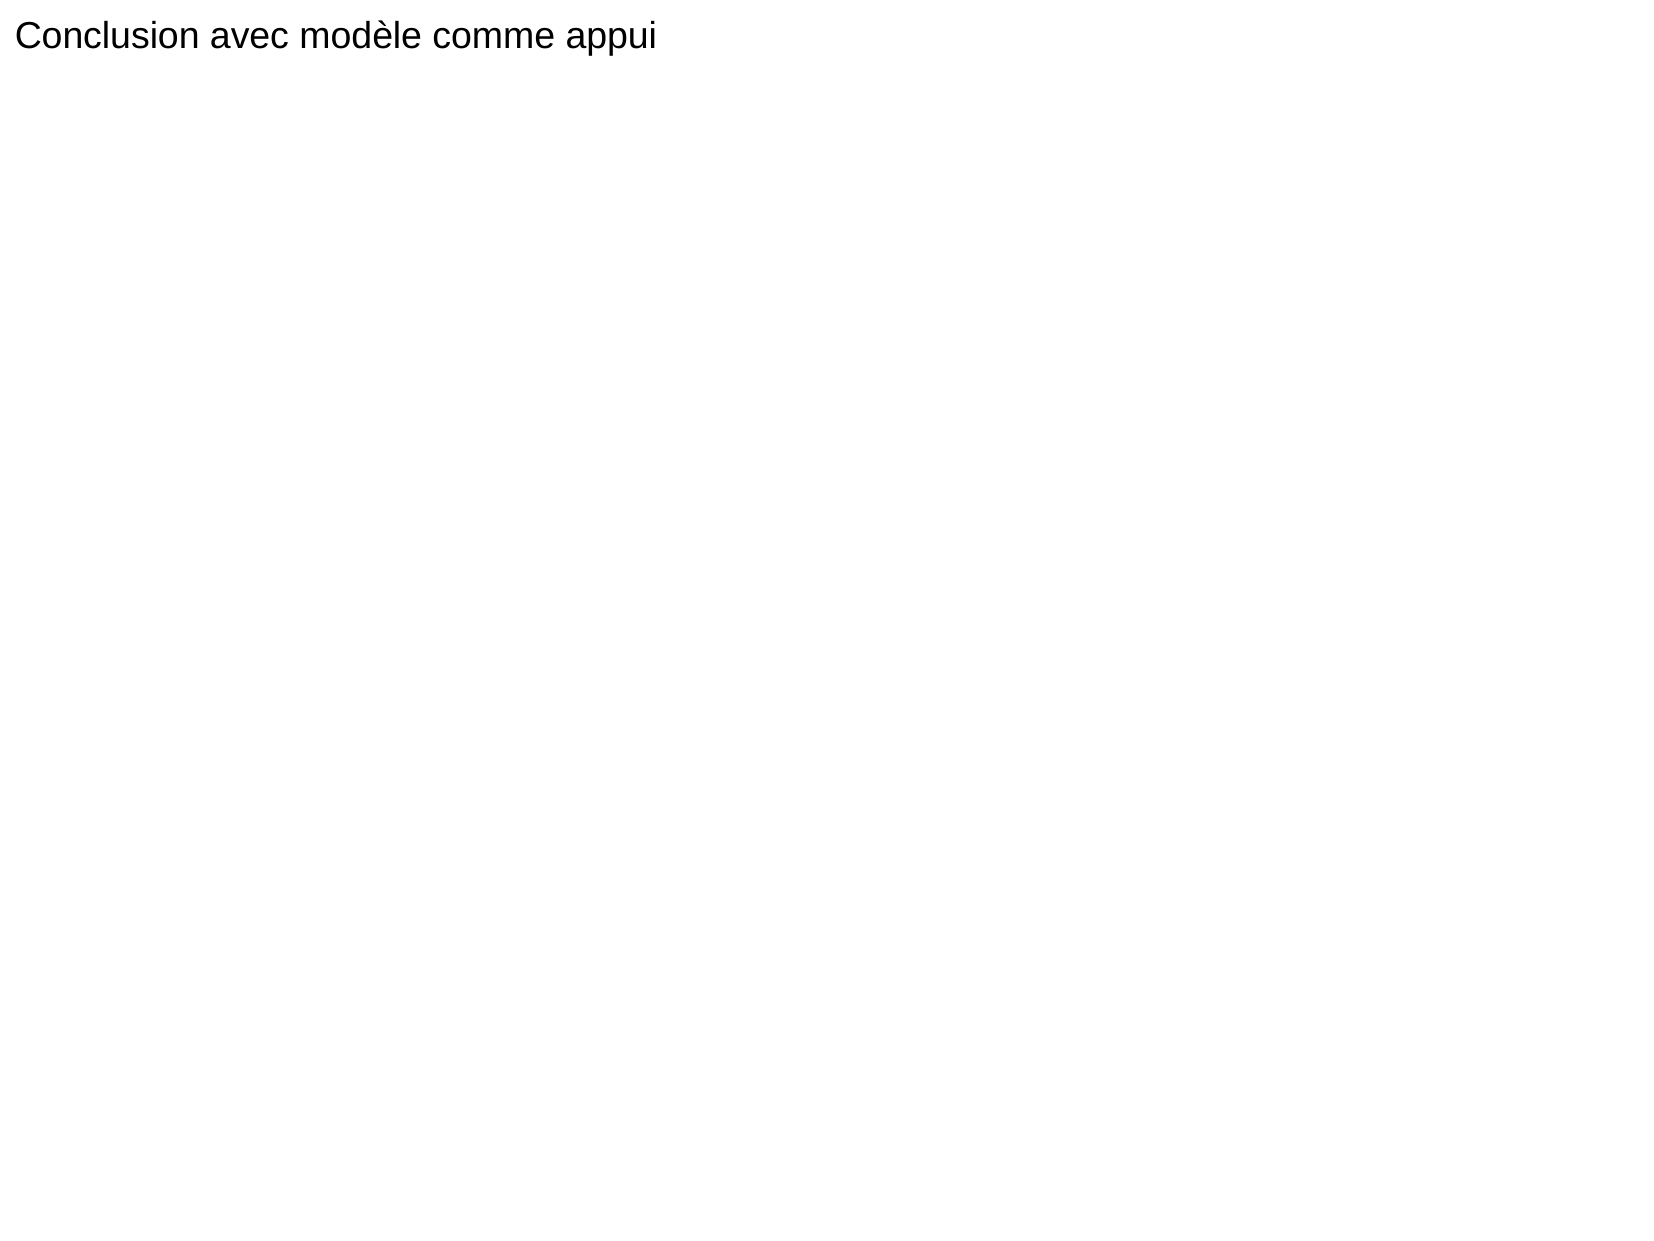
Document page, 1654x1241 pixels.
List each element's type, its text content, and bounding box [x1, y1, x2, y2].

text_box Conclusion avec modèle comme appui [0, 7, 792, 107]
